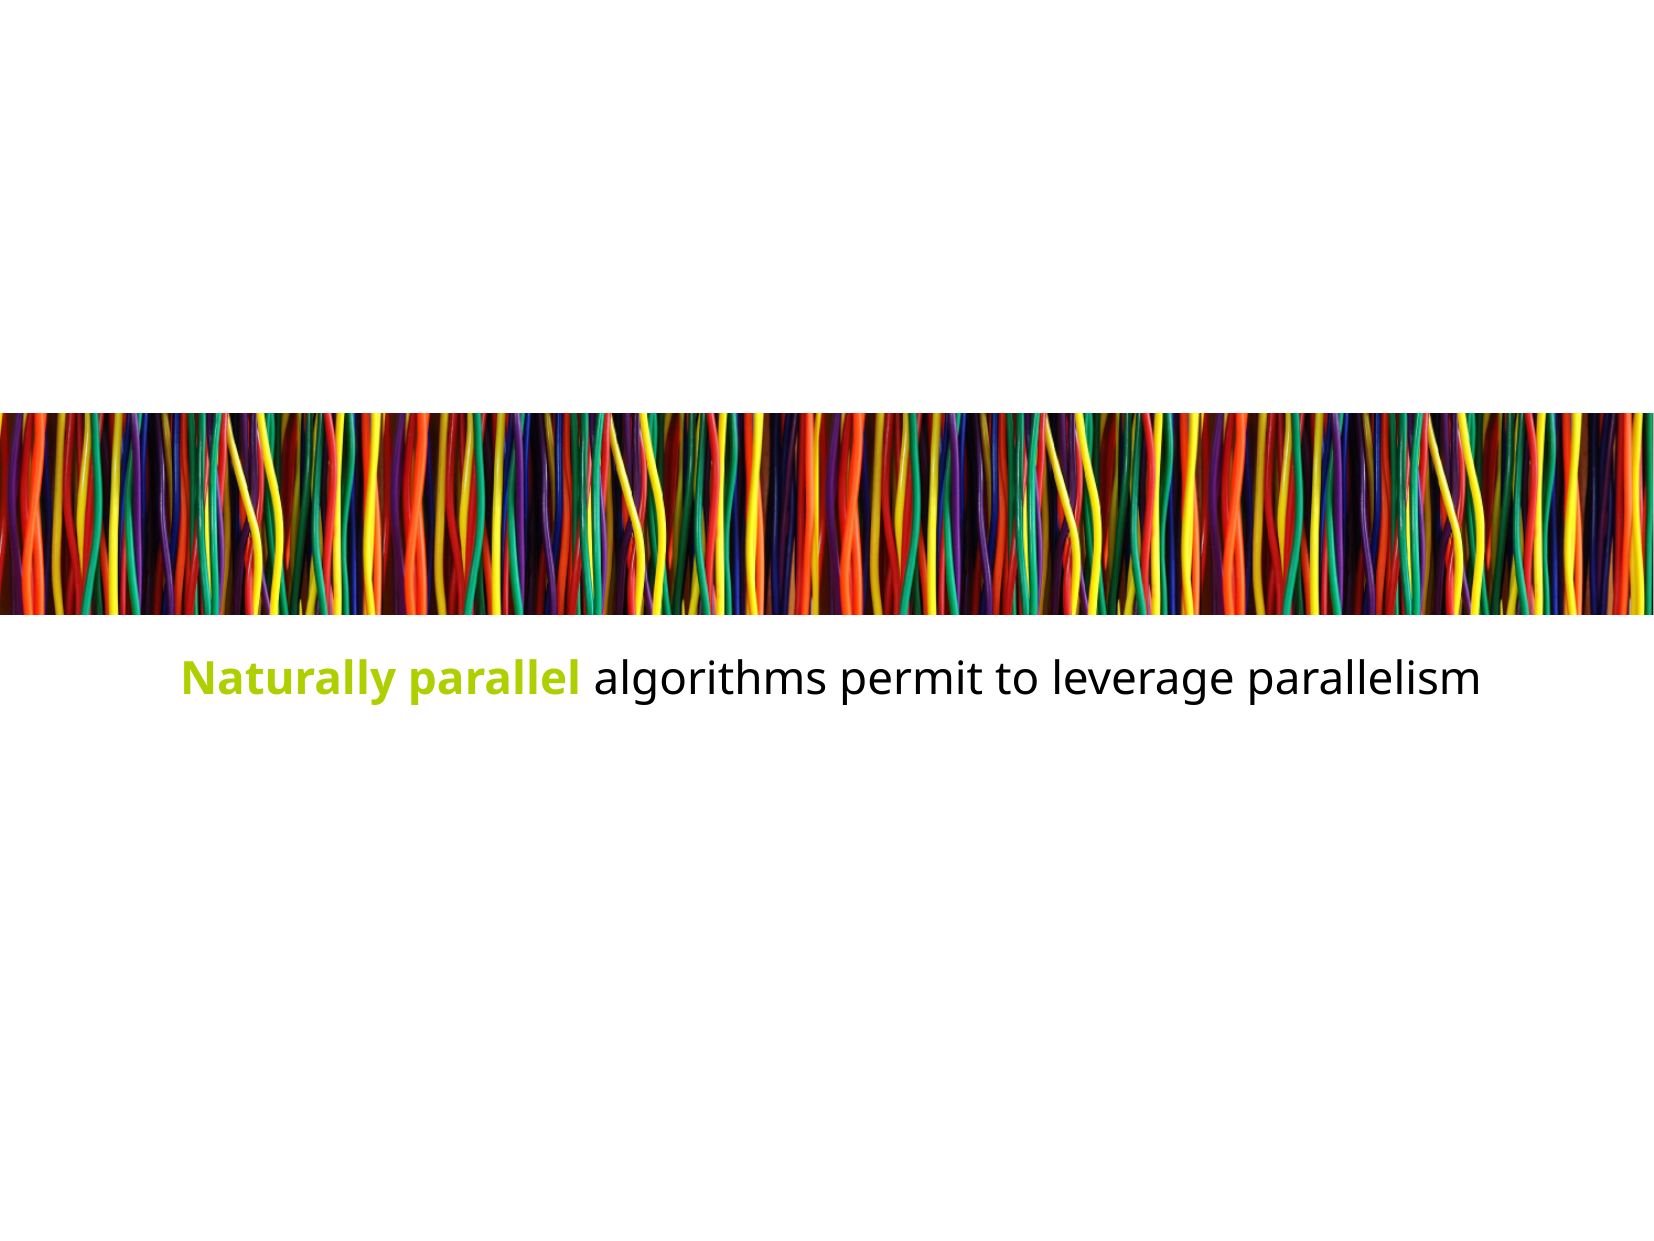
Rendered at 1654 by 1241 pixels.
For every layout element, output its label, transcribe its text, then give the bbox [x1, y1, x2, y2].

text_box Naturally parallel algorithms permit to leverage parallelism [165, 638, 1595, 768]
picture [0, 413, 1654, 615]
